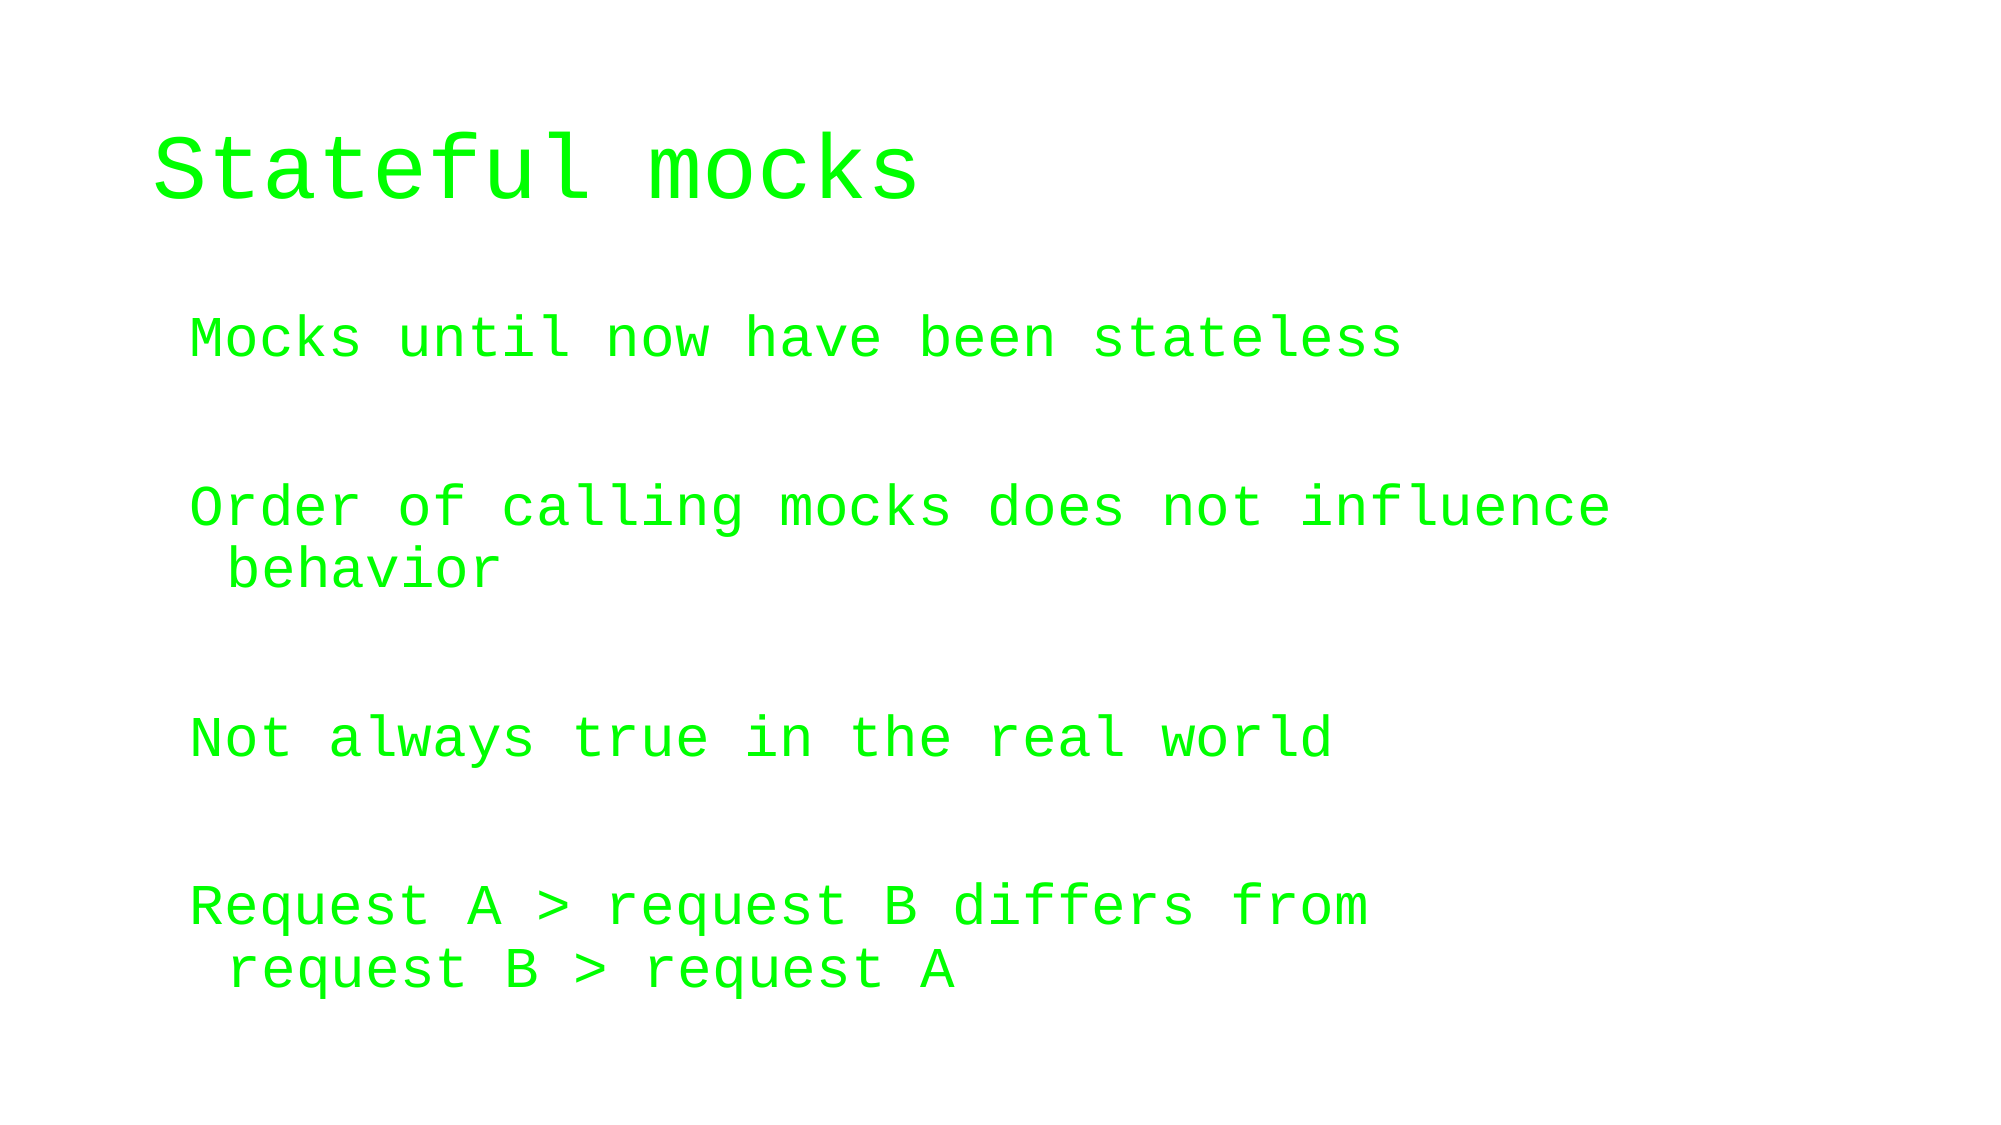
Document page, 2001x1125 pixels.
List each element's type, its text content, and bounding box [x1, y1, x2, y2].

list Mocks until now have been stateless Order of calling mocks does not influence behavior Not always true in the real world Request A > request B differs from request B > request A [137, 299, 1660, 1014]
title Stateful mocks [137, 59, 1863, 278]
